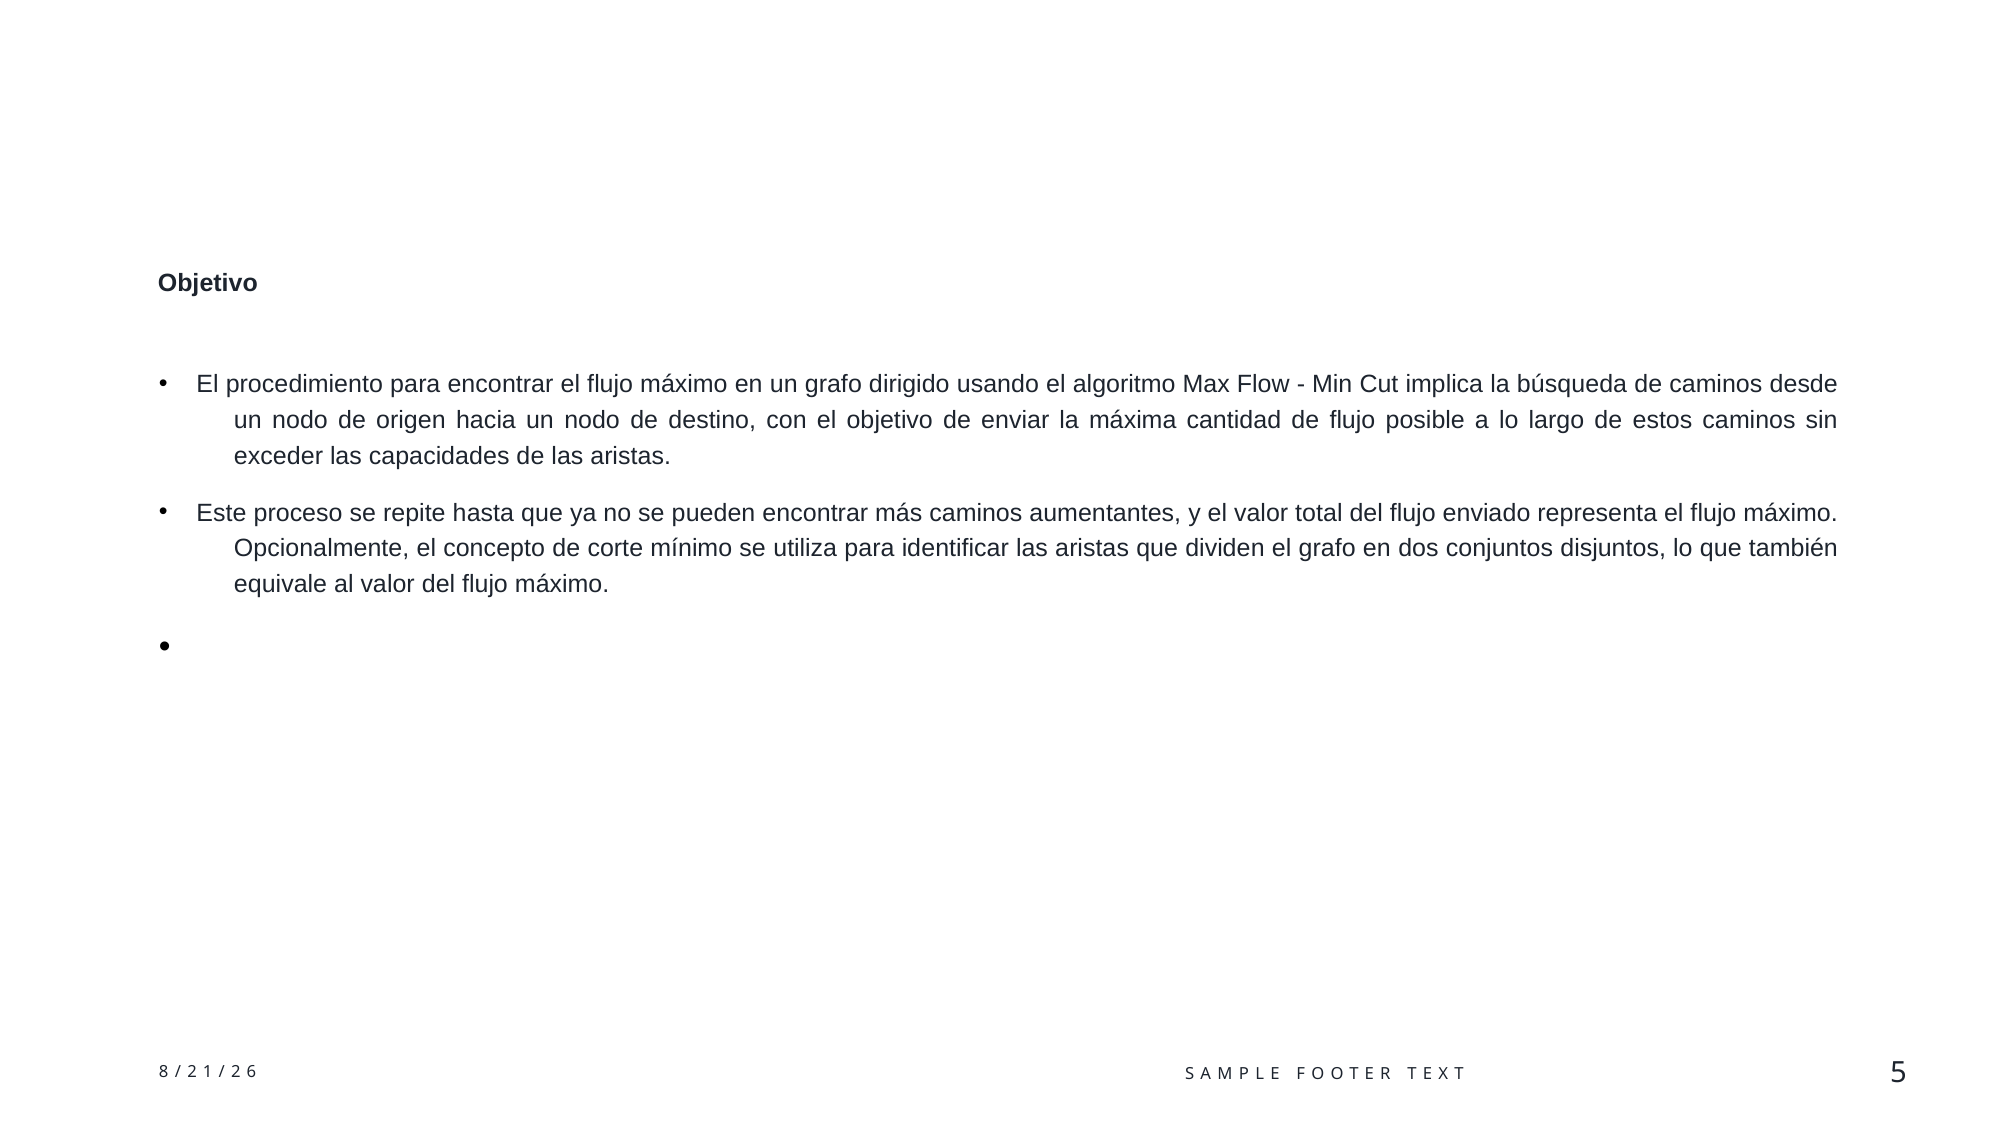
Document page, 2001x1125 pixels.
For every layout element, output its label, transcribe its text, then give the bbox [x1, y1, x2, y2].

slide_number [1875, 1042, 1961, 1103]
footer Sample Footer Text [1170, 1042, 1875, 1103]
list El procedimiento para encontrar el flujo máximo en un grafo dirigido usando el algoritmo Max Flow - Min Cut implica la búsqueda de caminos desde un nodo de origen hacia un nodo de destino, con el objetivo de enviar la máxima cantidad de flujo posible a lo largo de estos caminos sin exceder las capacidades de las aristas. Este proceso se repite hasta que ya no se pueden encontrar más caminos aumentantes, y el valor total del flujo enviado representa el flujo máximo. Opcionalmente, el concepto de corte mínimo se utiliza para identificar las aristas que dividen el grafo en dos conjuntos disjuntos, lo que también equivale al valor del flujo máximo. [143, 353, 1857, 995]
title Objetivo [142, 96, 1858, 305]
slide_number [143, 1042, 594, 1103]
